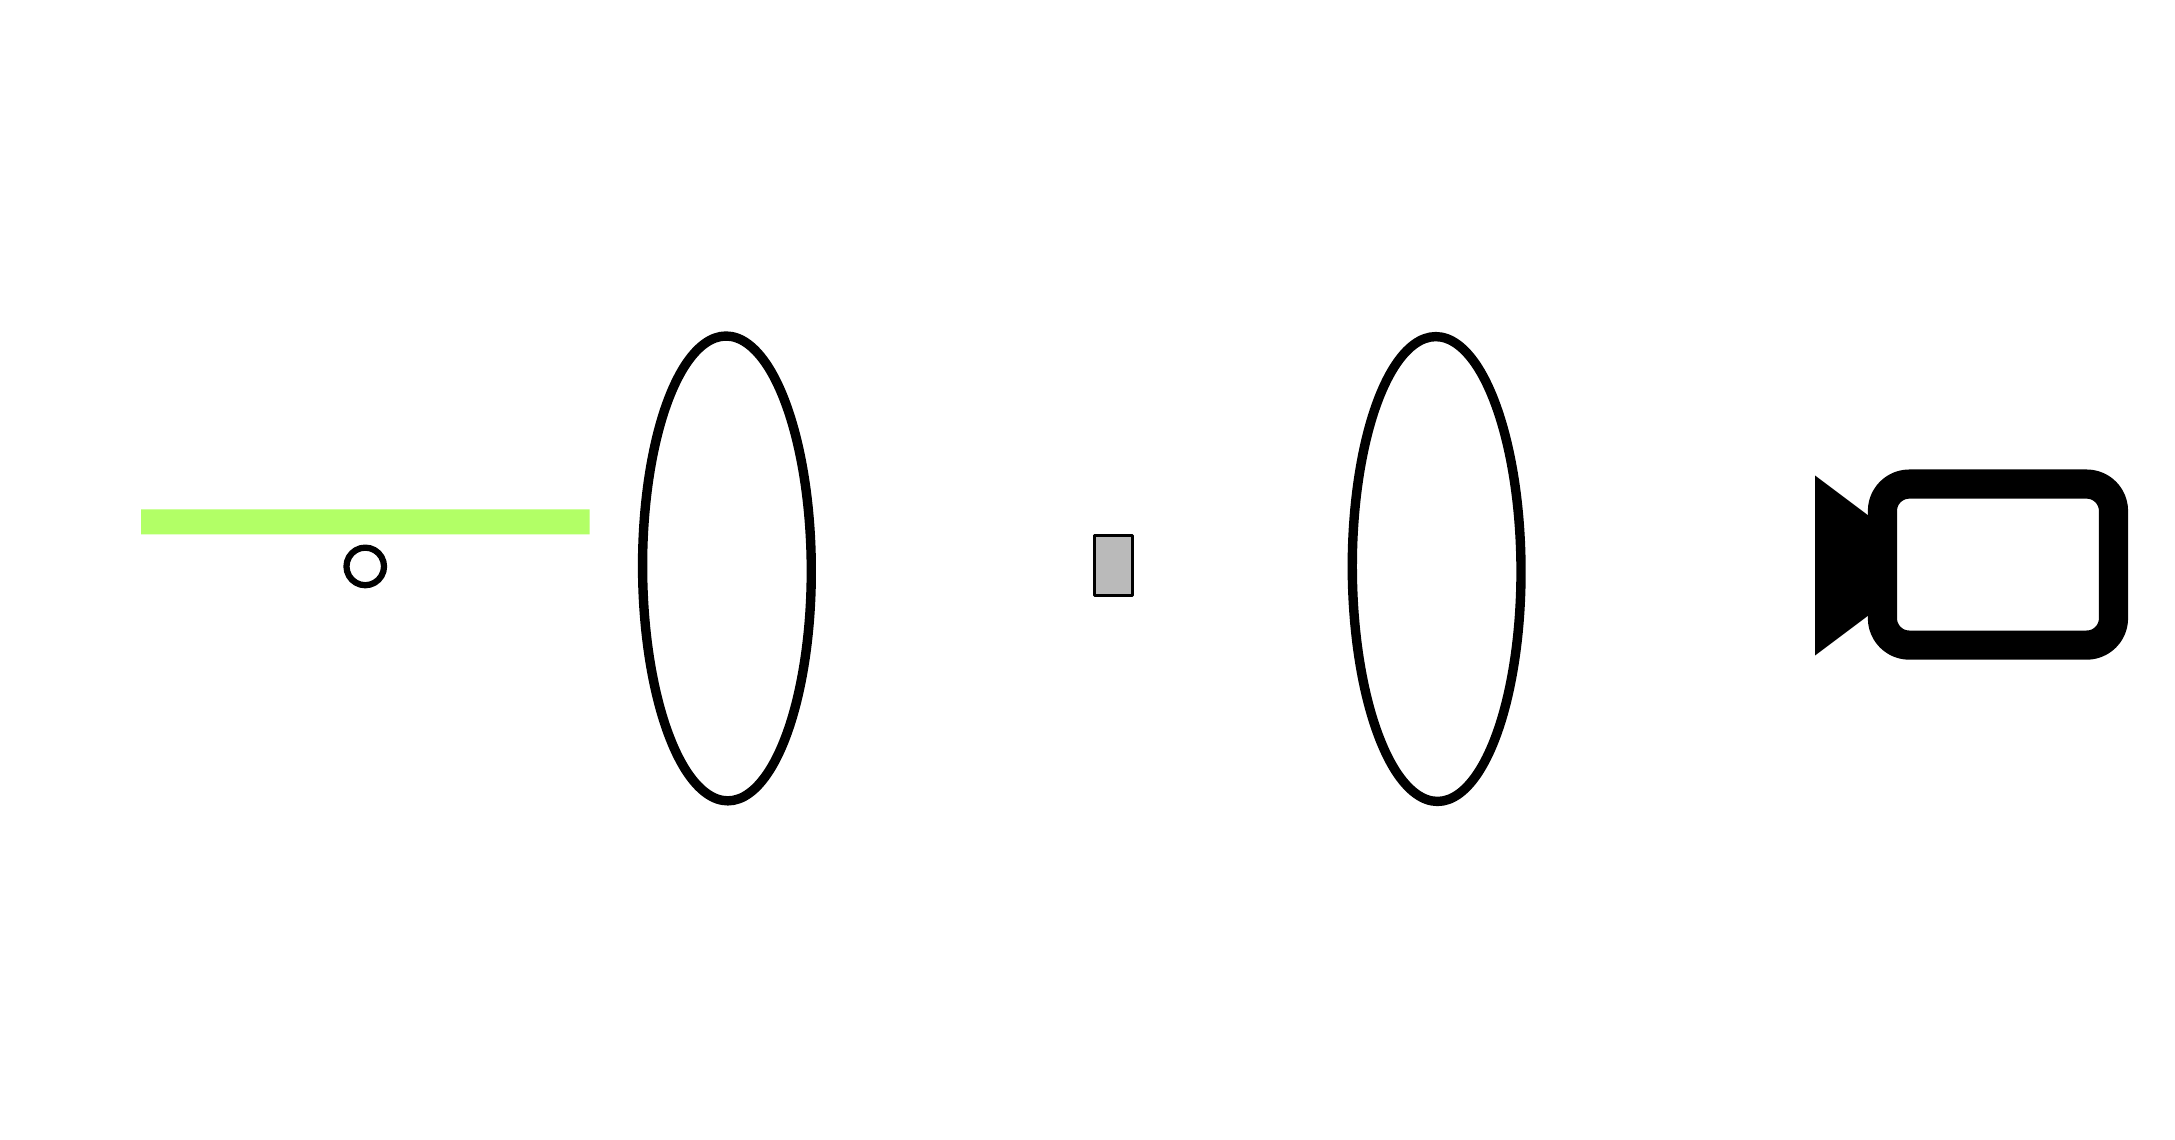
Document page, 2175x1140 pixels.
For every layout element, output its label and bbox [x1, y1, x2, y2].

text_box [642, 336, 812, 801]
text_box [1094, 535, 1133, 596]
text_box [1815, 475, 1876, 656]
text_box [1352, 336, 1522, 802]
text_box [1882, 484, 2114, 646]
